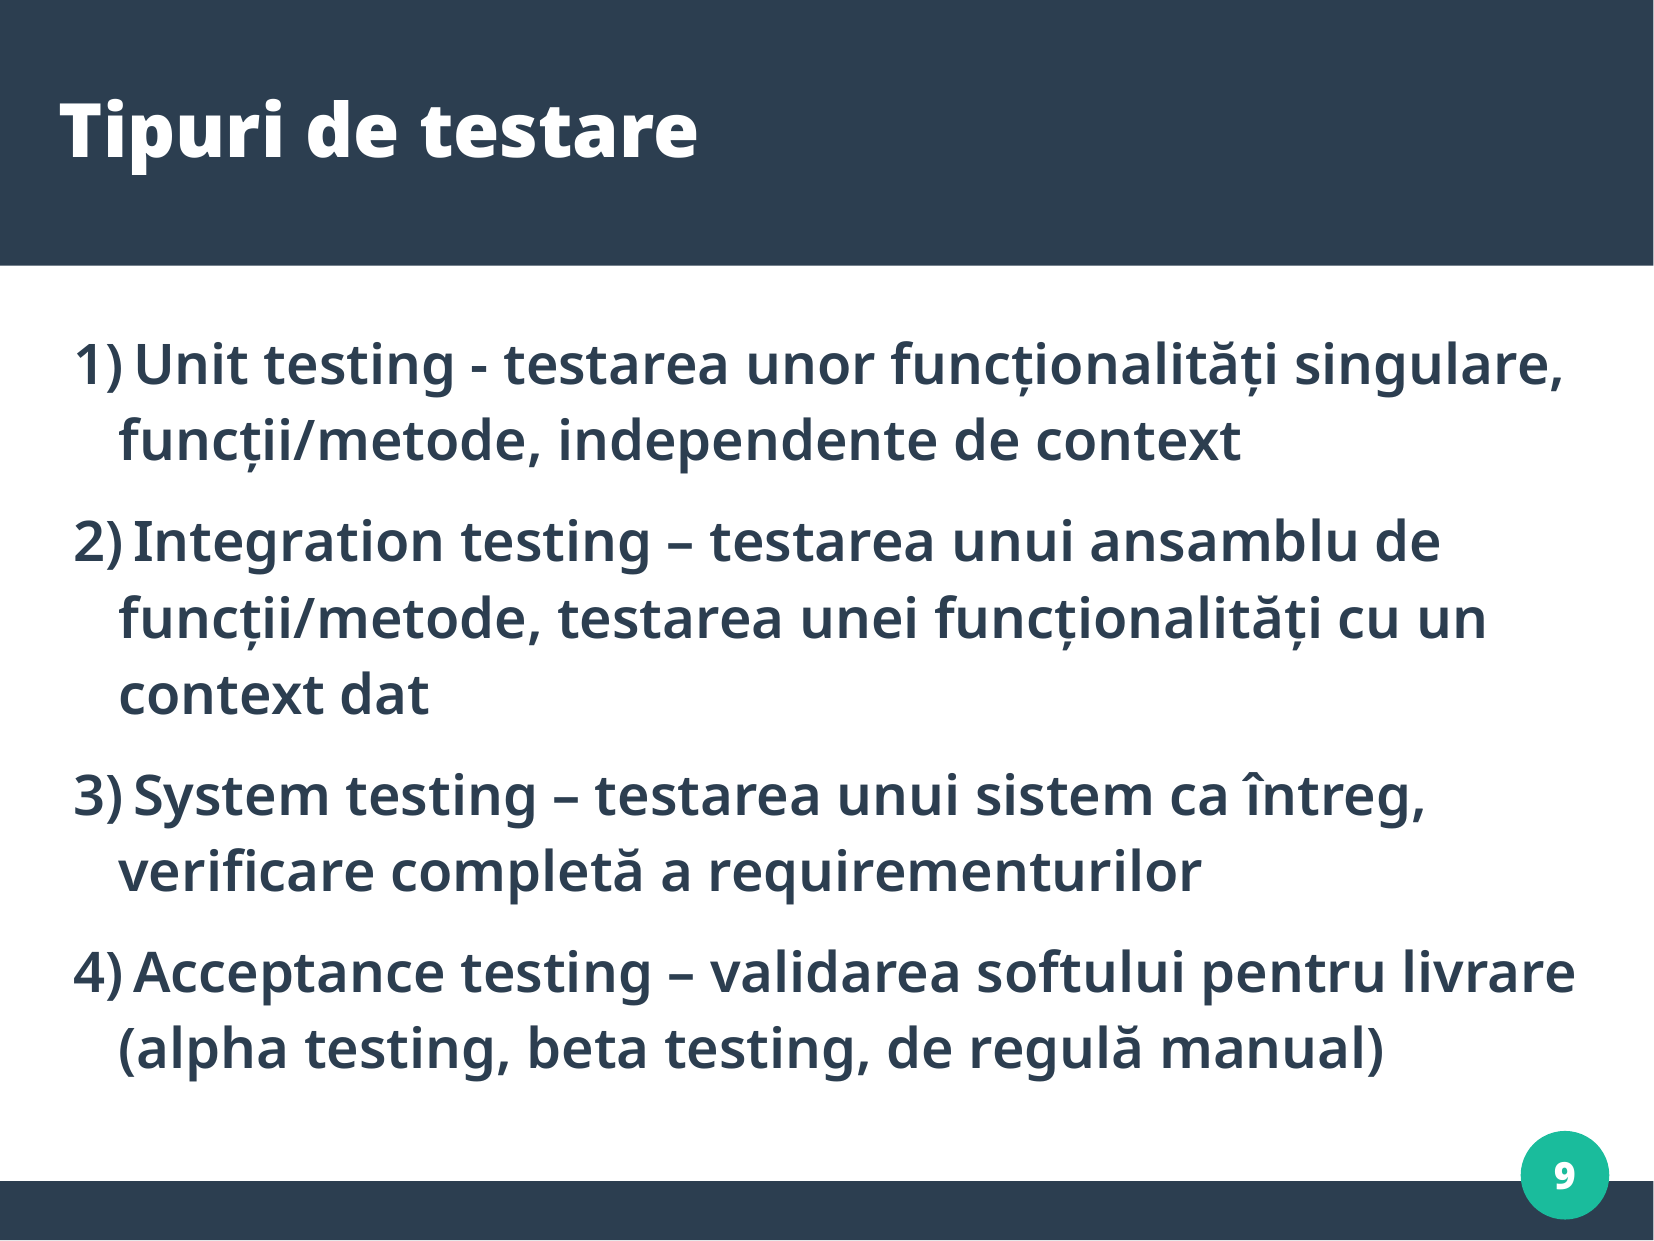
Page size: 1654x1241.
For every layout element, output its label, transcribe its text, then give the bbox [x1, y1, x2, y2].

list Unit testing - testarea unor funcționalități singulare, funcții/metode, independente de context Integration testing – testarea unui ansamblu de funcții/metode, testarea unei funcționalități cu un context dat System testing – testarea unui sistem ca întreg, verificare completă a requirementurilor Acceptance testing – validarea softului pentru livrare (alpha testing, beta testing, de regulă manual) [59, 324, 1595, 1152]
title Tipuri de testare [59, 49, 1595, 207]
